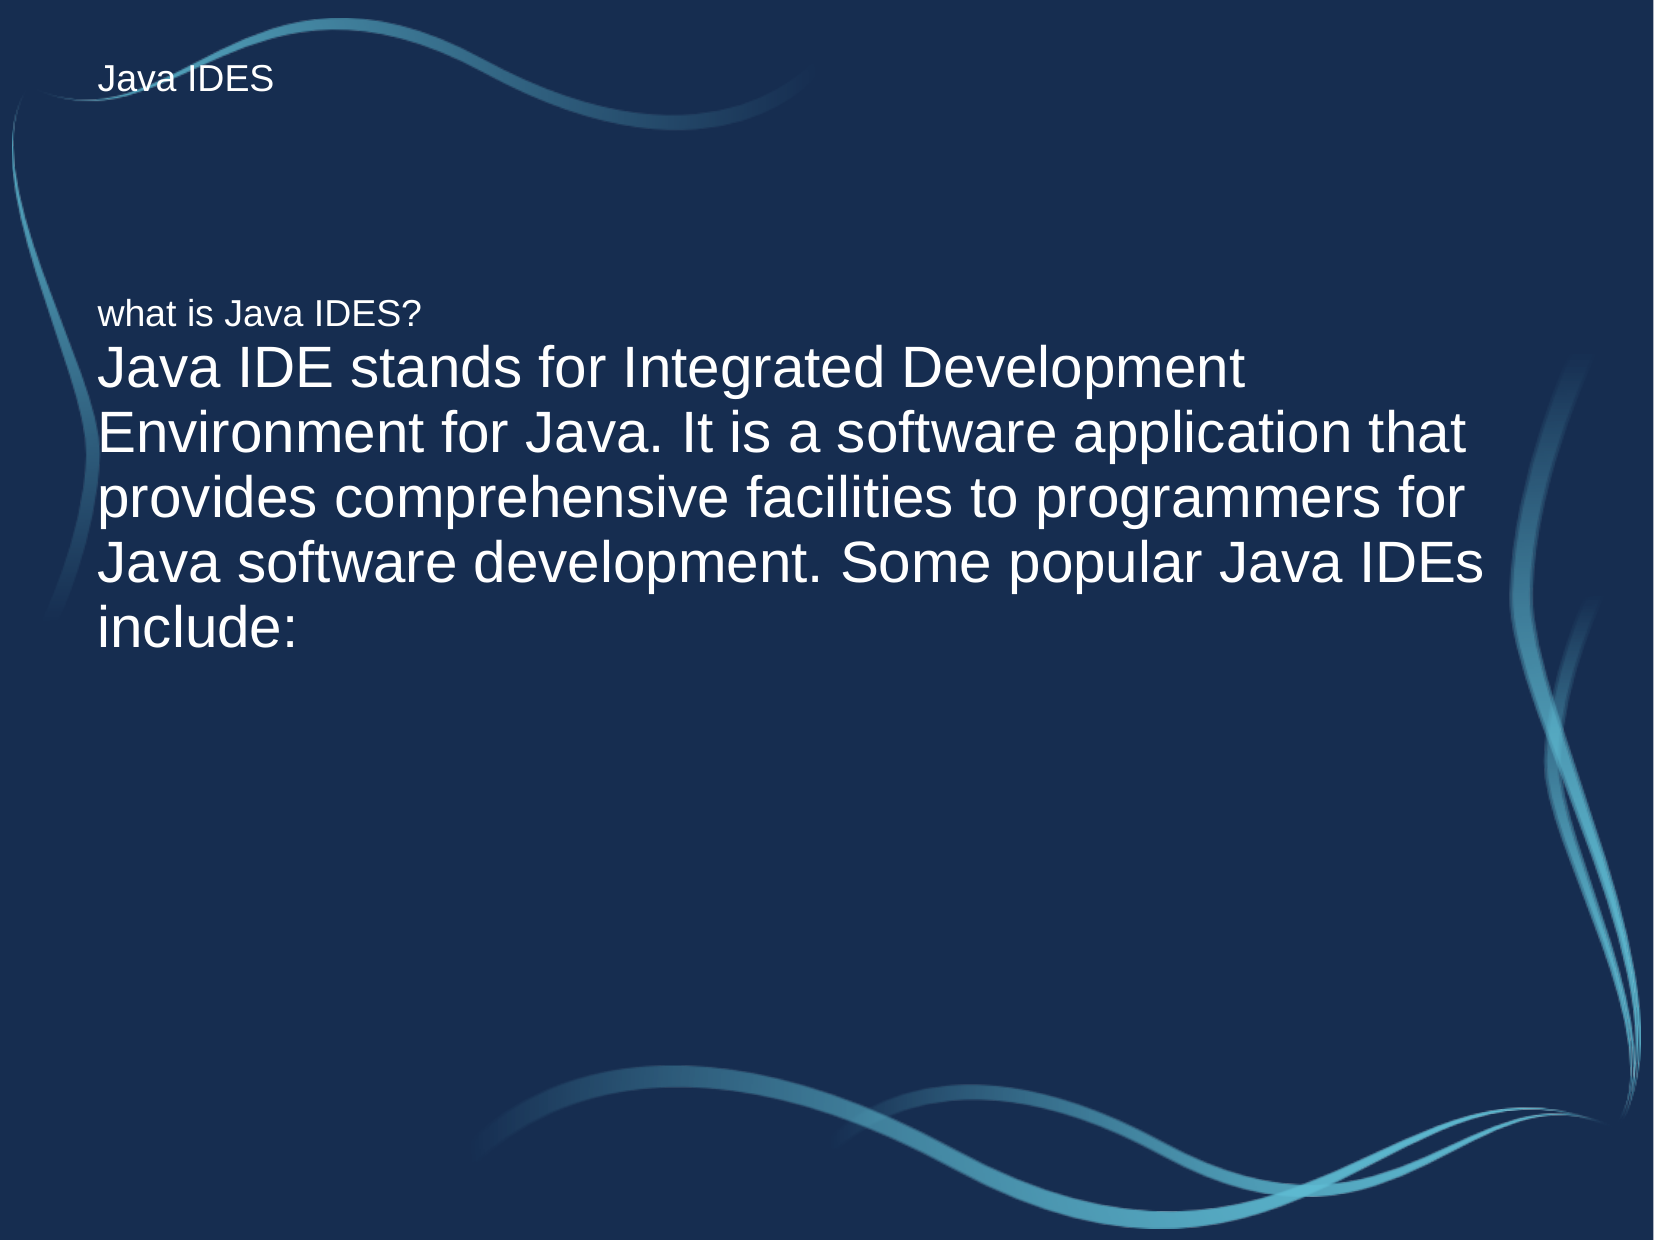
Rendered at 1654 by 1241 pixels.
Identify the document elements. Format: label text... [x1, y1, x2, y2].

title Java IDES [82, 49, 1571, 249]
picture [460, 346, 1641, 1229]
list what is Java IDES? Java IDE stands for Integrated Development Environment for Java. It is a software application that provides comprehensive facilities to programmers for Java software development. Some popular Java IDEs include: [82, 285, 1571, 1079]
picture [12, 18, 822, 625]
